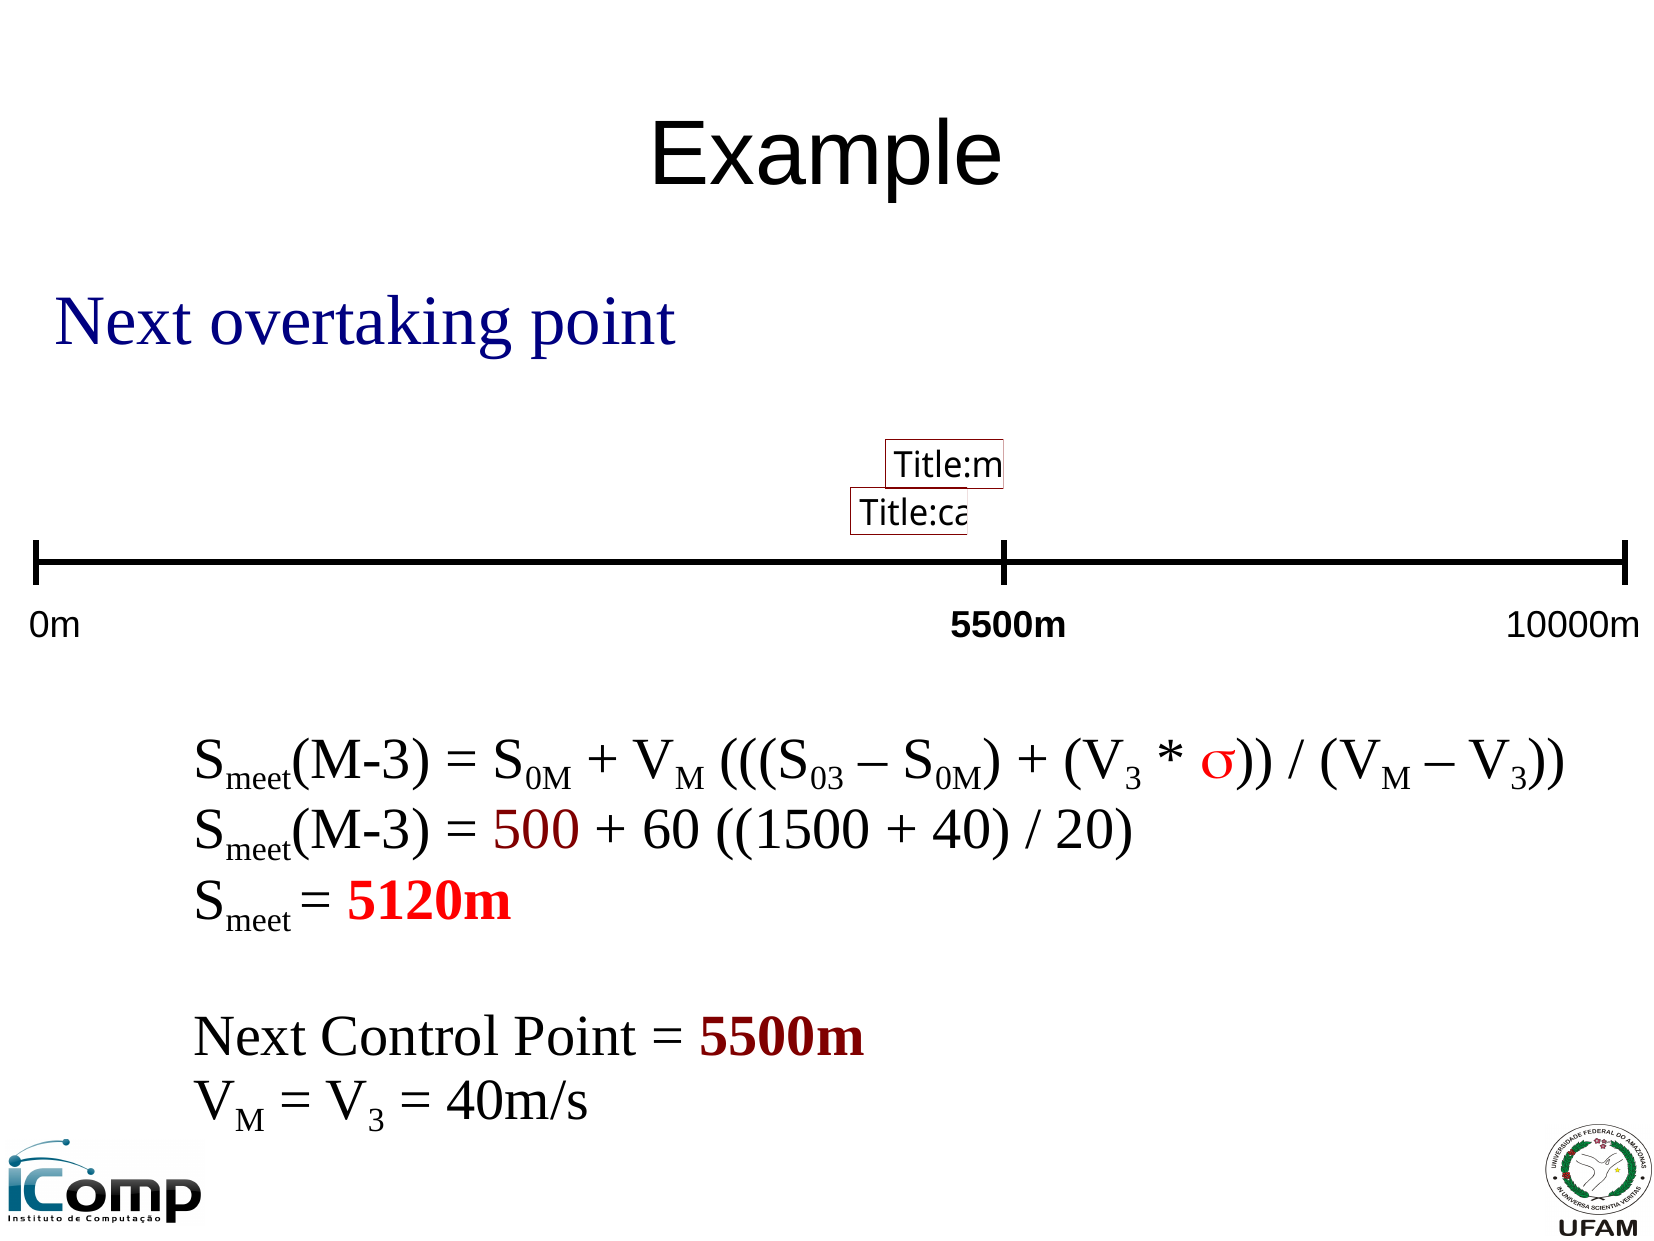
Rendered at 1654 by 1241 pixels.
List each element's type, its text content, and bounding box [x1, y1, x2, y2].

picture [5, 1139, 205, 1226]
picture [1545, 1124, 1652, 1236]
title Example [82, 49, 1571, 257]
text_box 0m [14, 596, 96, 654]
text_box Next overtaking point [39, 274, 692, 368]
text_box 10000m [1490, 596, 1654, 654]
text_box 5500m [935, 596, 1082, 654]
picture [848, 436, 1004, 535]
text_box Smeet(M-3) = S0M + VM (((S03 – S0M) + (V3 * s)) / (VM – V3)) Smeet(M-3) = 500 + 60 ((1500 + 40) / 20) Smeet = 5120m Next Control Point = 5500m VM = V3 = 40m/s [178, 718, 1582, 1154]
